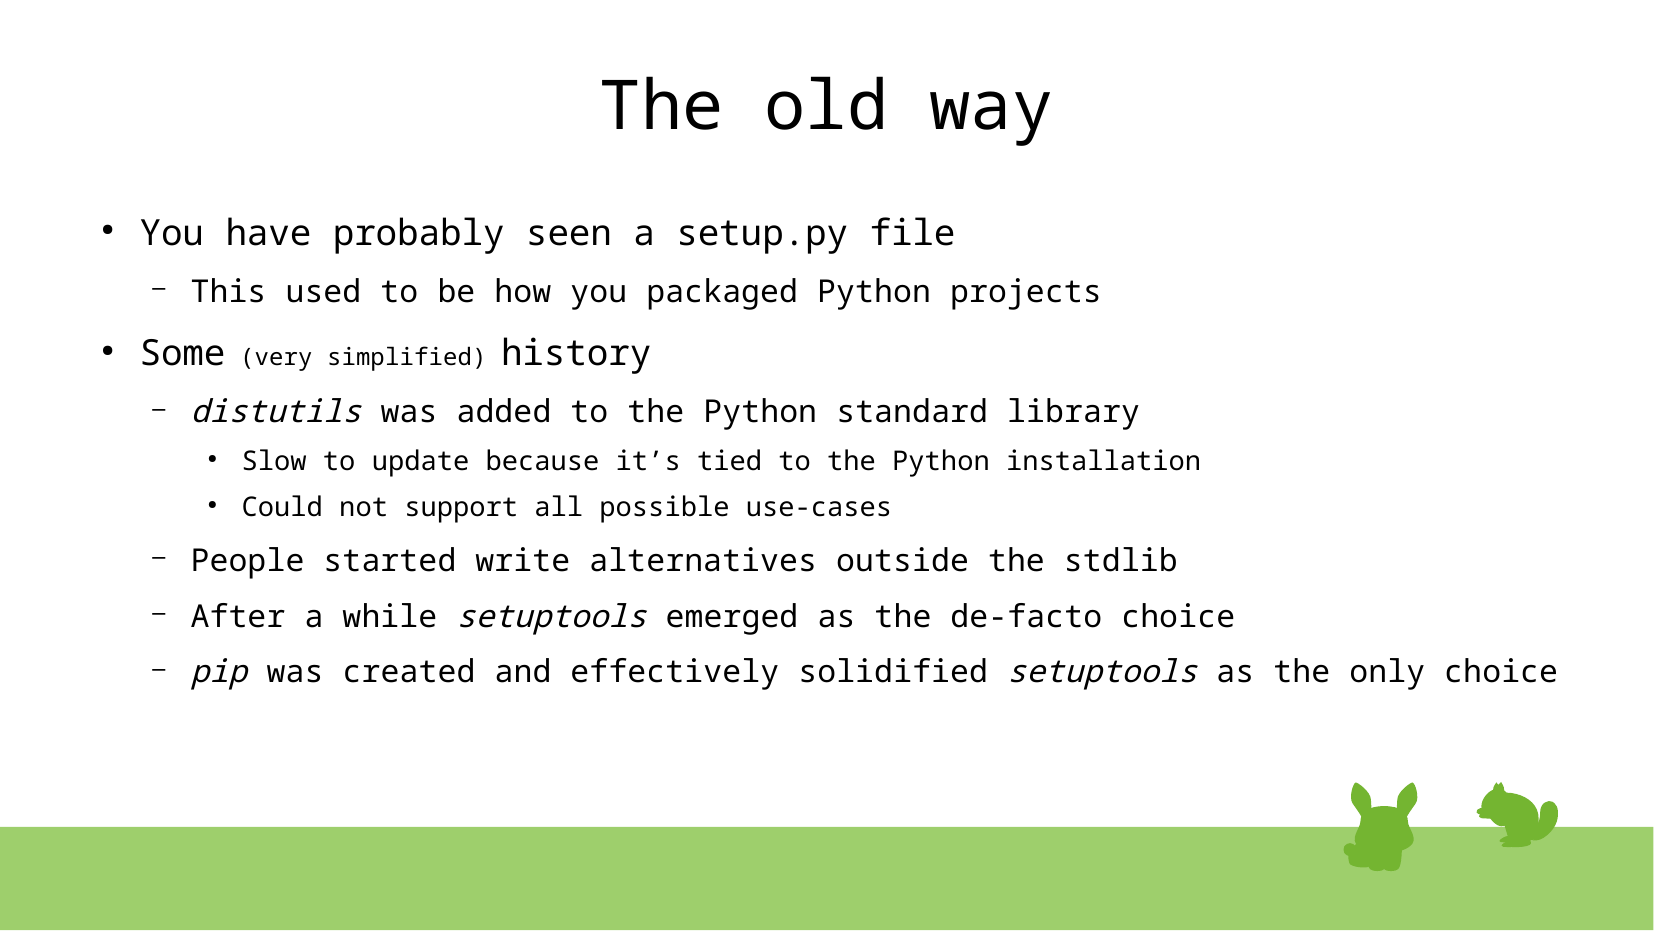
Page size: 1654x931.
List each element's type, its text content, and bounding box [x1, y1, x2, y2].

title The old way [88, 29, 1565, 178]
list You have probably seen a setup.py file This used to be how you packaged Python projects Some (very simplified) history distutils was added to the Python standard library Slow to update because it’s tied to the Python installation Could not support all possible use-cases People started write alternatives outside the stdlib After a while setuptools emerged as the de-facto choice pip was created and effectively solidified setuptools as the only choice [88, 206, 1565, 739]
